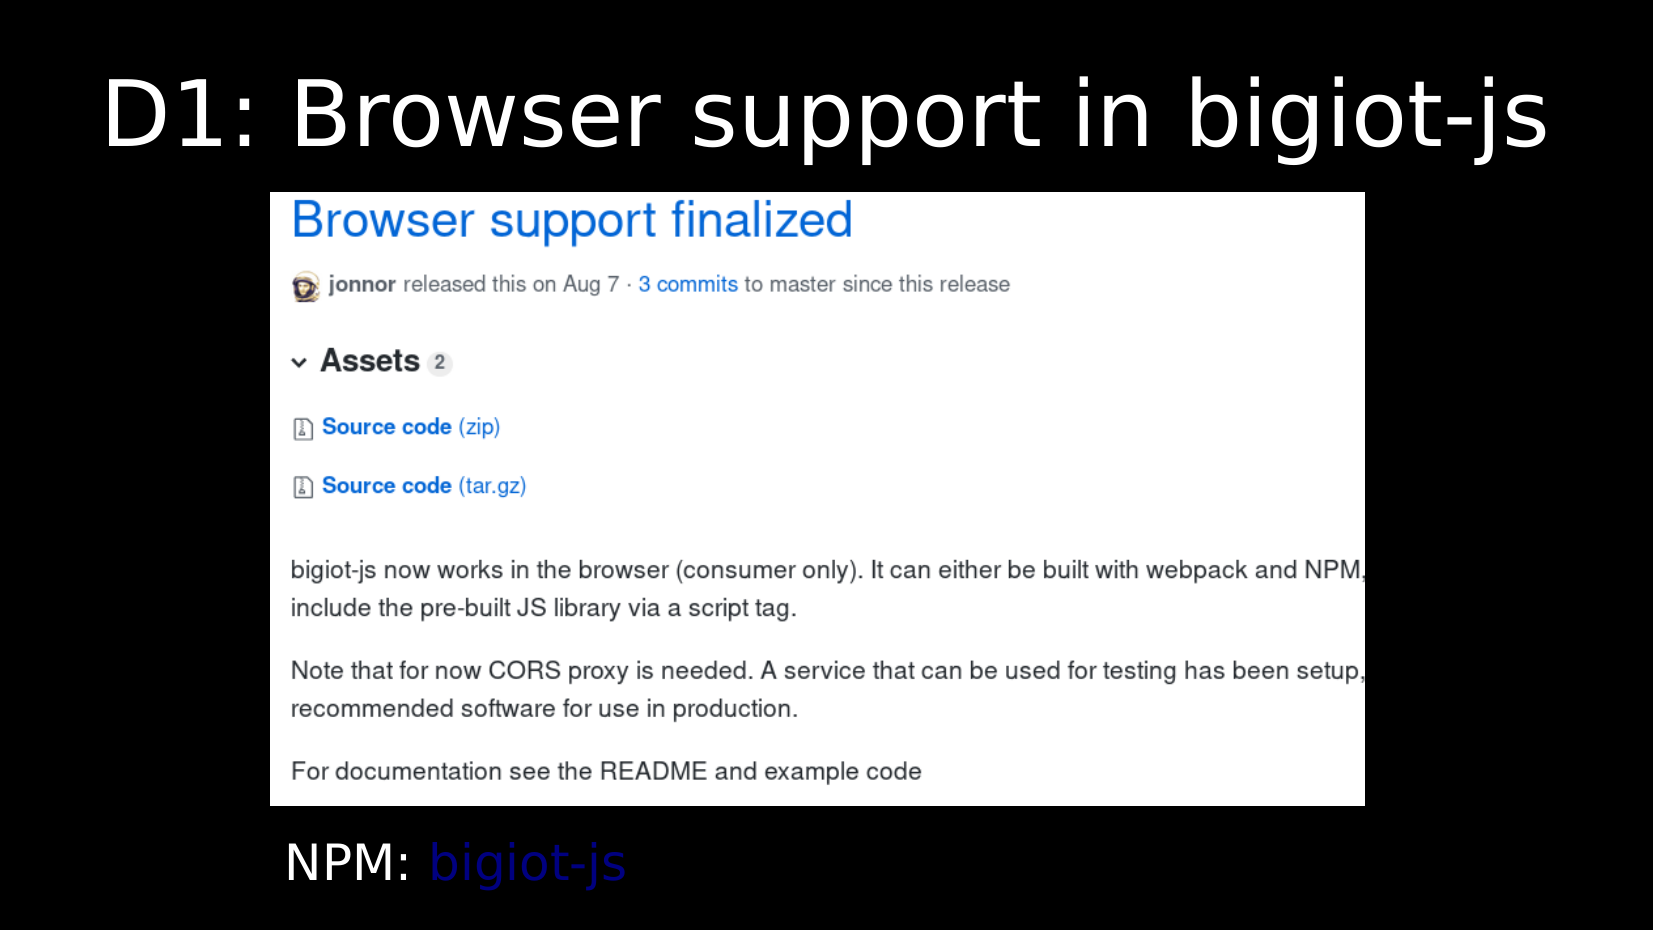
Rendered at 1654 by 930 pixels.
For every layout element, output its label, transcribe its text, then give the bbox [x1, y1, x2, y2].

picture [270, 192, 1366, 806]
text_box NPM: bigiot-js [270, 826, 931, 900]
title D1: Browser support in bigiot-js [82, 37, 1571, 193]
